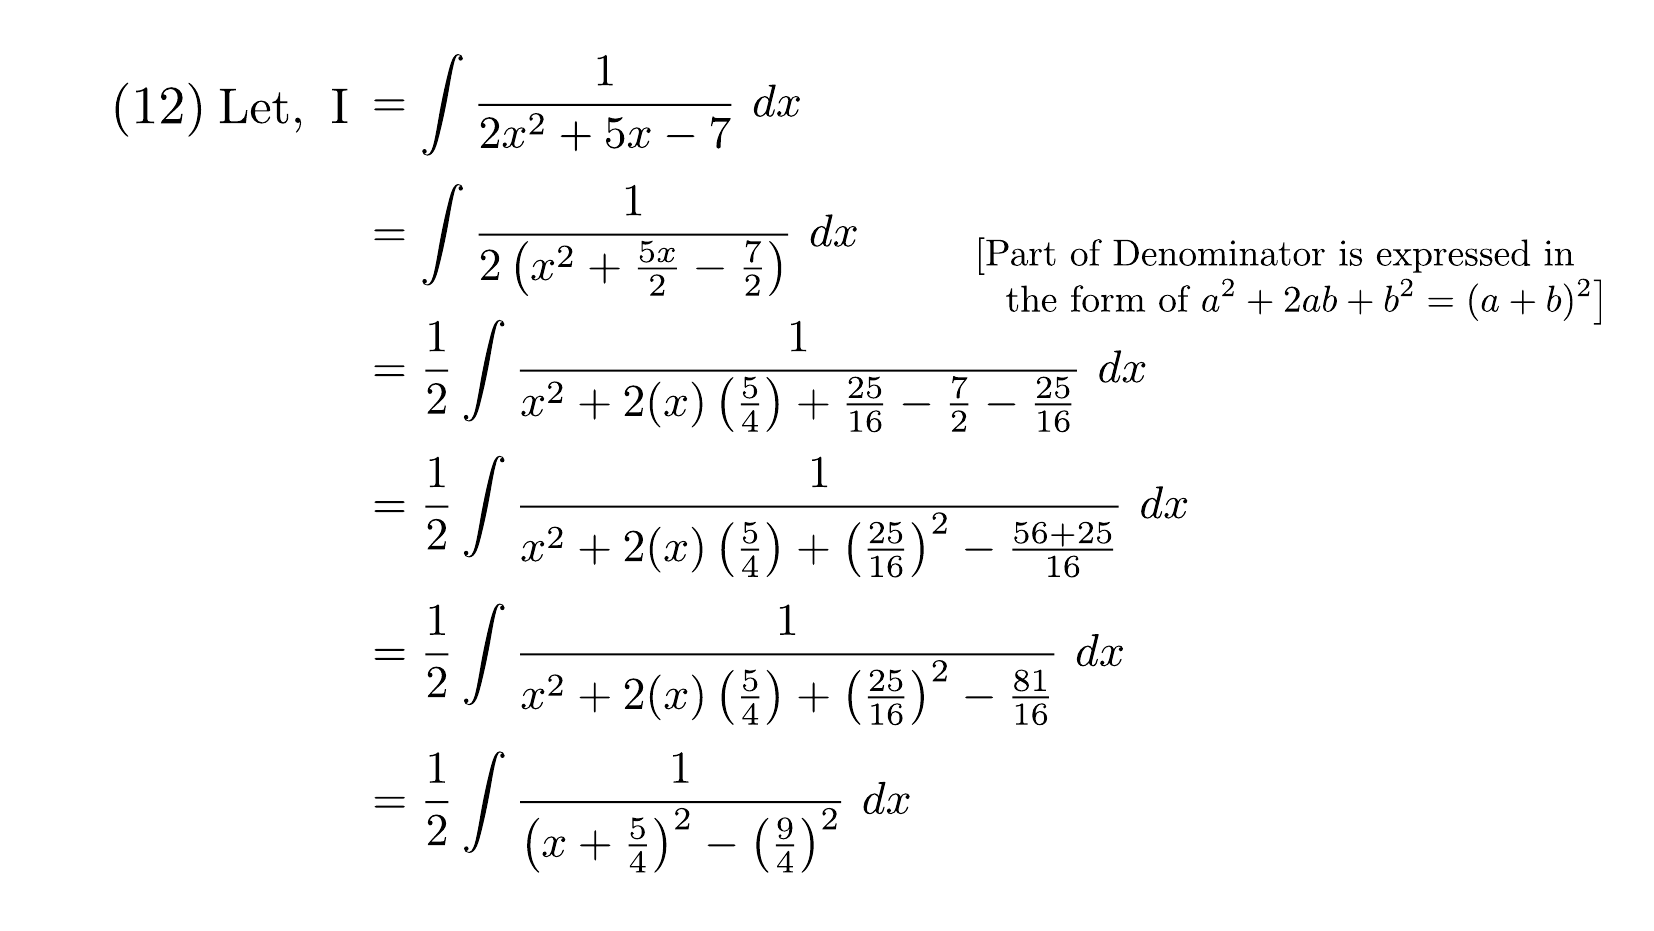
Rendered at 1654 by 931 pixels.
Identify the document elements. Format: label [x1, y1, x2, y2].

text_box [373, 278, 1601, 433]
text_box [374, 751, 910, 873]
text_box [332, 88, 348, 124]
text_box [373, 54, 800, 156]
title [47, 36, 1607, 886]
text_box [373, 184, 857, 296]
text_box [976, 237, 1574, 275]
text_box [374, 603, 1123, 726]
text_box [113, 82, 202, 137]
text_box [219, 88, 302, 133]
text_box [373, 455, 1188, 578]
